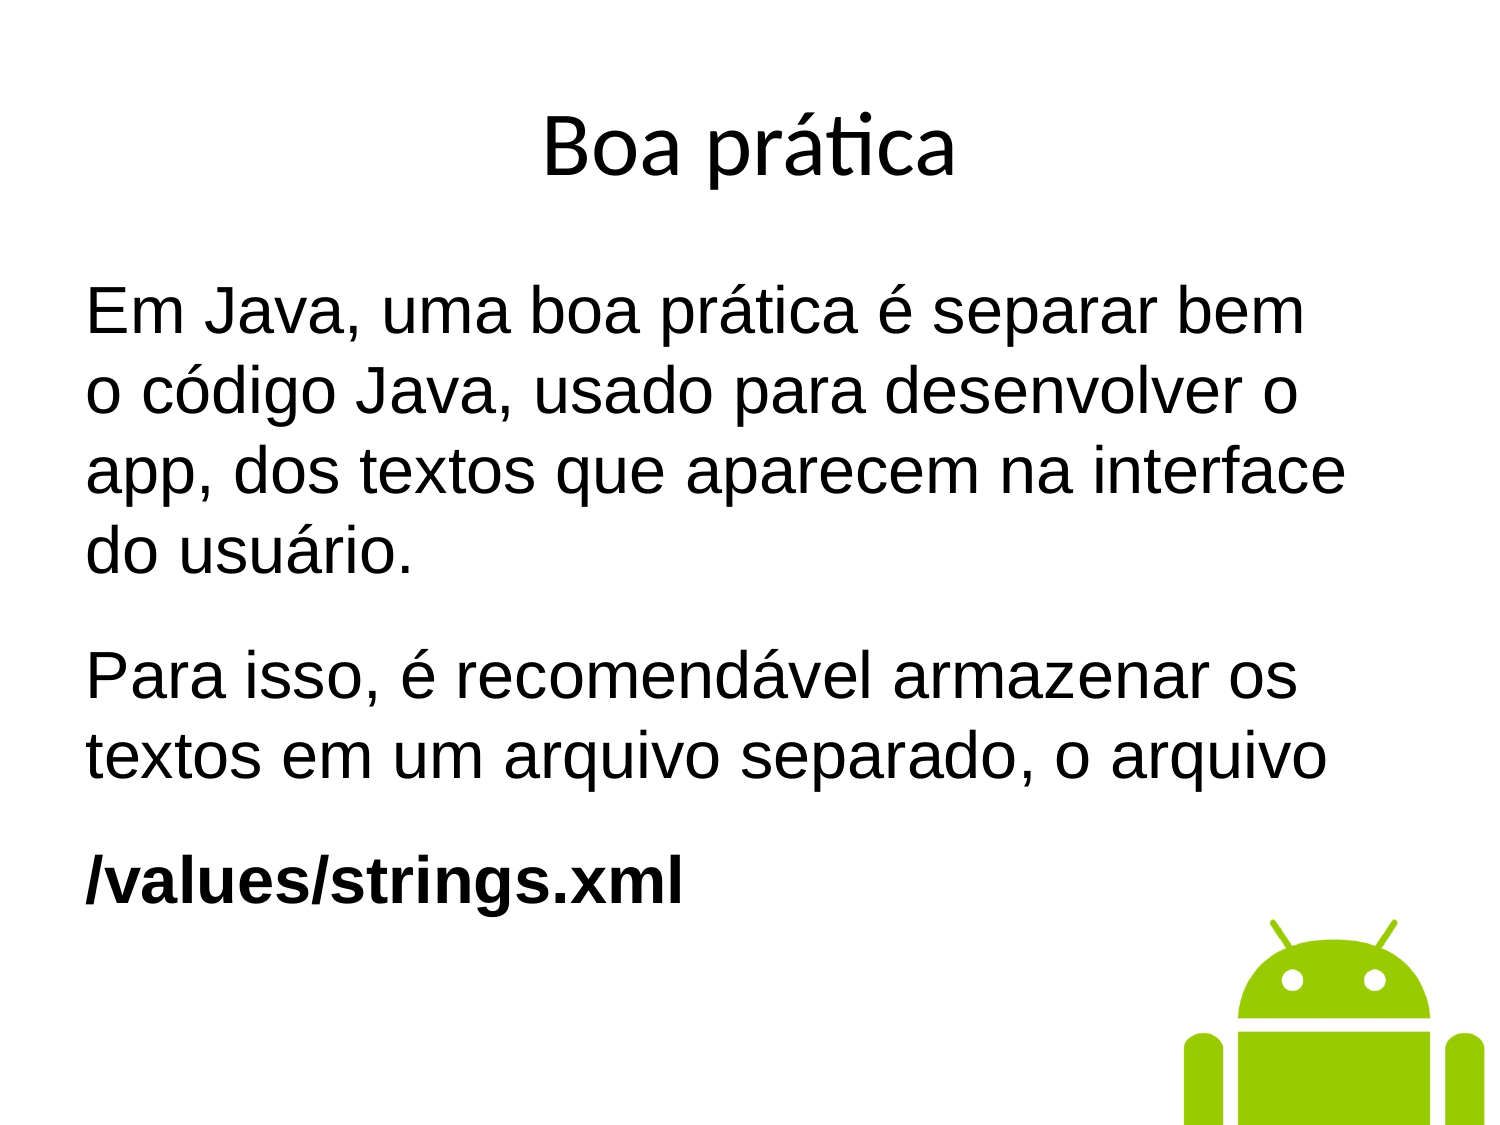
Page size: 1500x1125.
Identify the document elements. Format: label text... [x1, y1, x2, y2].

text_box Boa prática [75, 45, 1425, 233]
picture [1163, 919, 1500, 1125]
text_box Em Java, uma boa prática é separar bem o código Java, usado para desenvolver o app, dos textos que aparecem na interface do usuário. Para isso, é recomendável armazenar os textos em um arquivo separado, o arquivo /values/strings.xml [70, 259, 1370, 911]
